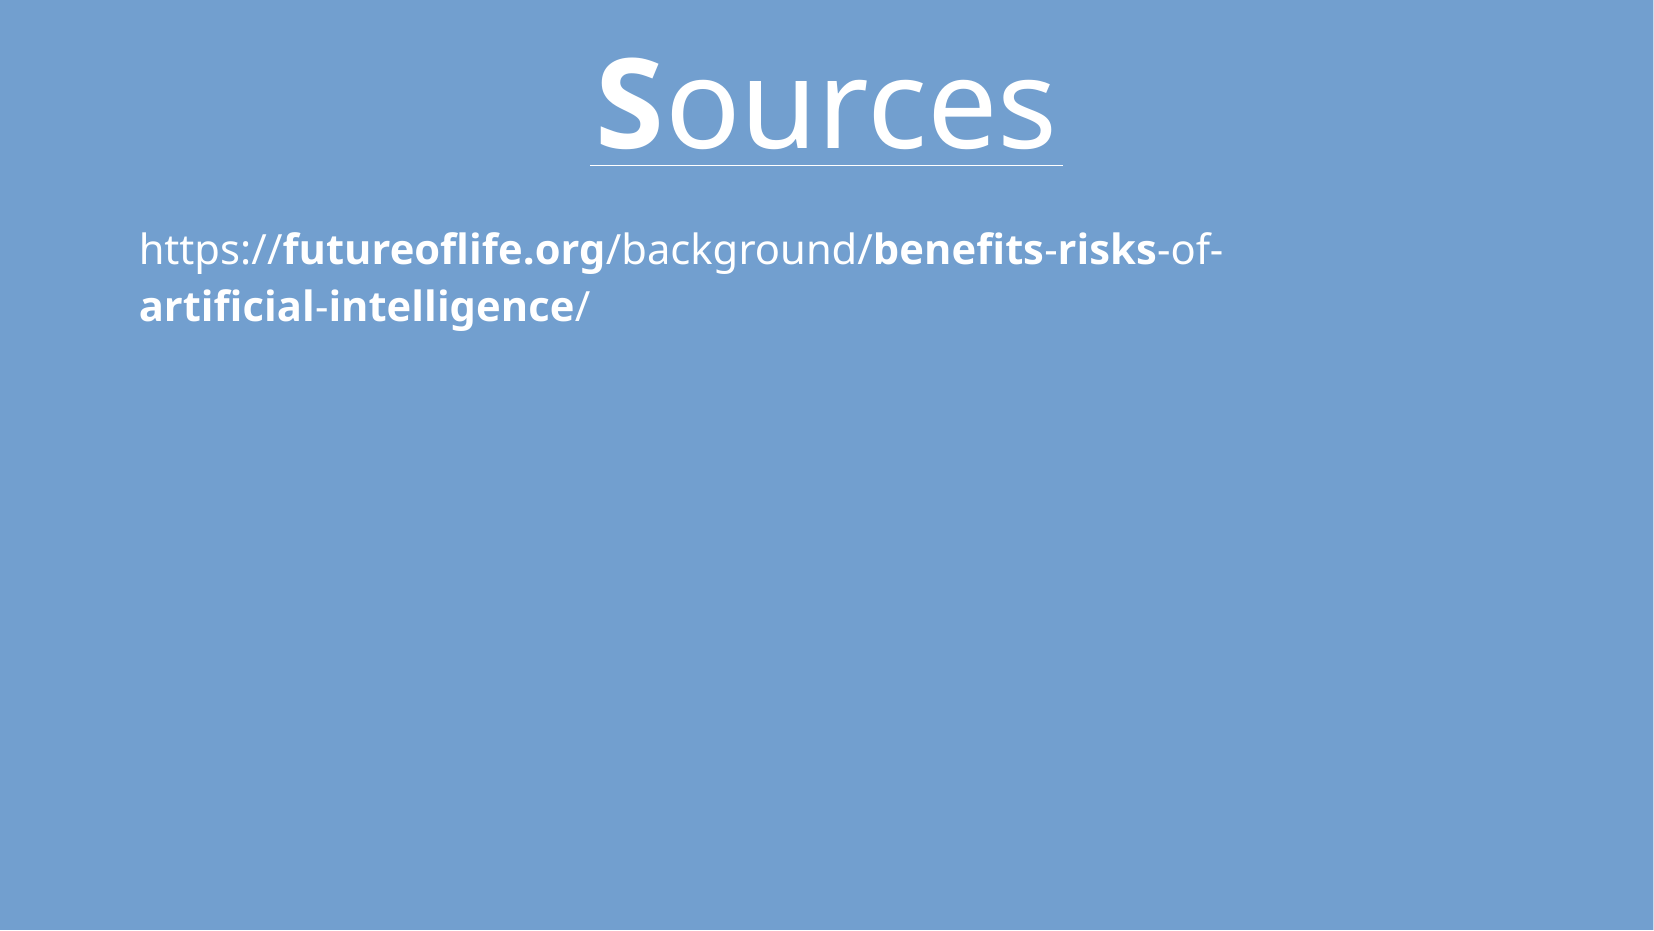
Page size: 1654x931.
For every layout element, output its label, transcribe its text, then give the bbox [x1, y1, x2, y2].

text_box https://futureoflife.org/background/benefits-risks-of-artificial-intelligence/ [124, 212, 1406, 336]
title Sources [513, 23, 1140, 178]
